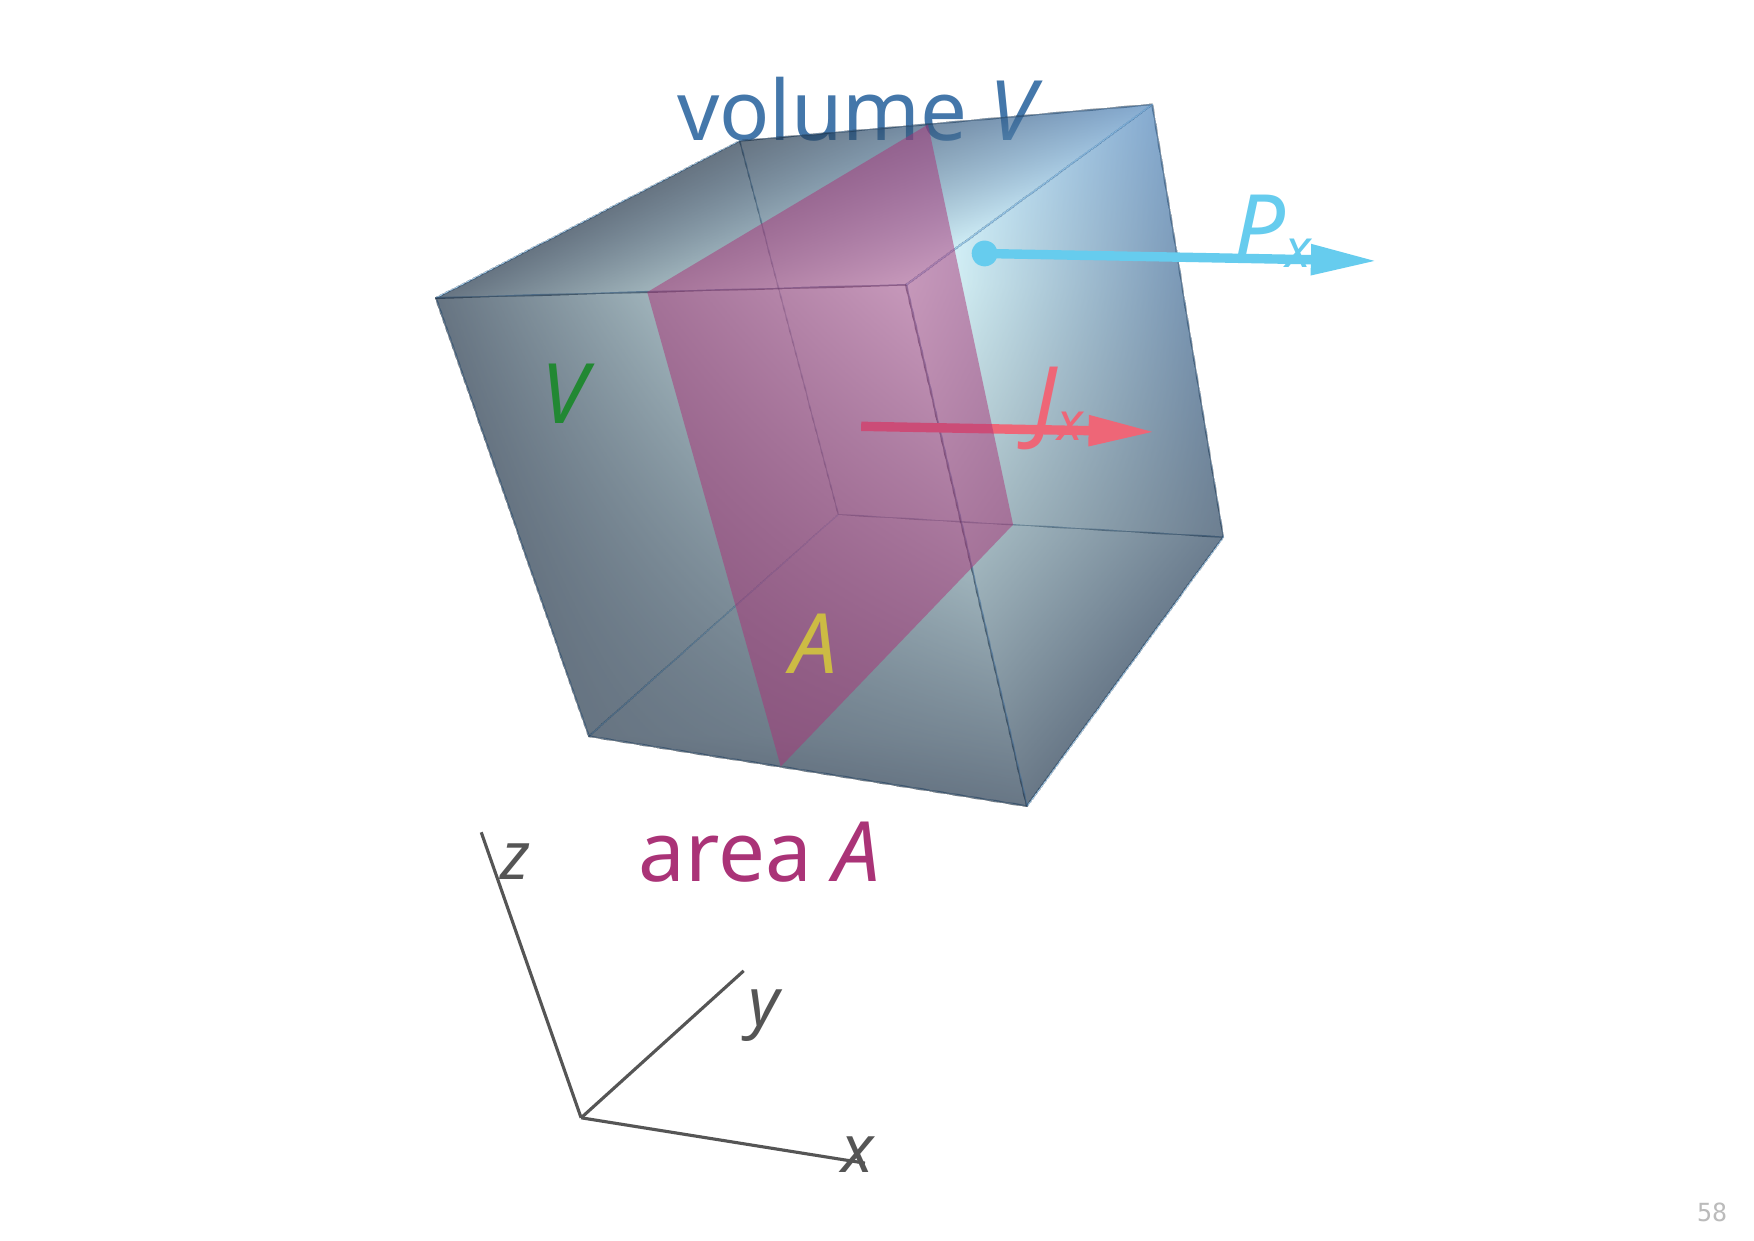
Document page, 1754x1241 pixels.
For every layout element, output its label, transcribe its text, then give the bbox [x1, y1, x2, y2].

text_box Px [1218, 154, 1332, 254]
text_box x [827, 1094, 868, 1176]
text_box V [526, 327, 617, 426]
text_box A [775, 577, 866, 676]
text_box z [486, 801, 525, 883]
text_box volume V [662, 43, 1054, 142]
text_box Jx [1017, 327, 1105, 425]
text_box y [733, 946, 775, 1029]
text_box [647, 124, 1014, 767]
text_box area A [623, 784, 890, 883]
